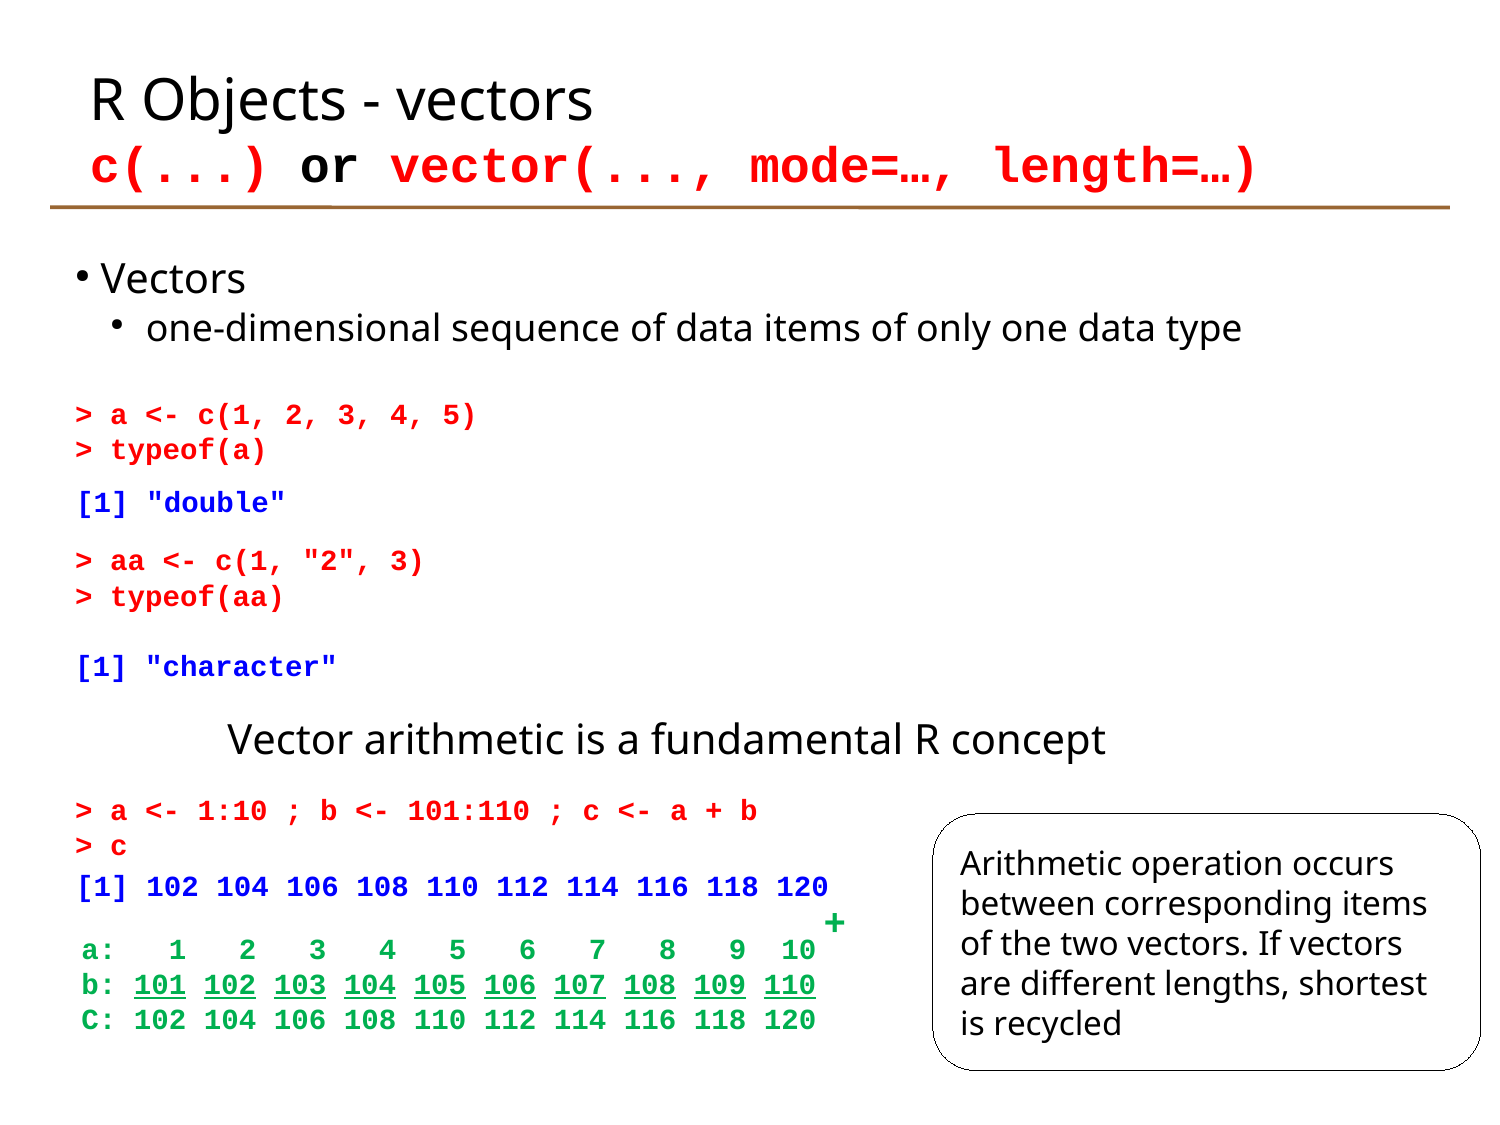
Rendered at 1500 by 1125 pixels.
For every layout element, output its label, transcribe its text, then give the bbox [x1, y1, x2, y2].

text_box a: 1 2 3 4 5 6 7 8 9 10 b: 101 102 103 104 105 106 107 108 109 110 C: 102 104 106 108 110 112 114 116 118 120 [66, 922, 832, 1044]
text_box Arithmetic operation occurs between corresponding items of the two vectors. If vectors are different lengths, shortest is recycled [932, 813, 1481, 1071]
text_box + [808, 890, 862, 952]
text_box R Objects - vectors c(...) or vector(..., mode=…, length=…)‏ [75, 32, 1425, 221]
text_box Vectors one-dimensional sequence of data items of only one data type > a <- c(1, 2, 3, 4, 5) > typeof(a)‏ [1] "double" > aa <- c(1, "2", 3)‏ > typeof(aa) [1] "character" Vector arithmetic is a fundamental R concept > a <- 1:10 ; b <- 101:110 ; c <- a + b > c [1] 102 104 106 108 110 112 114 116 118 120 [75, 261, 1425, 1005]
